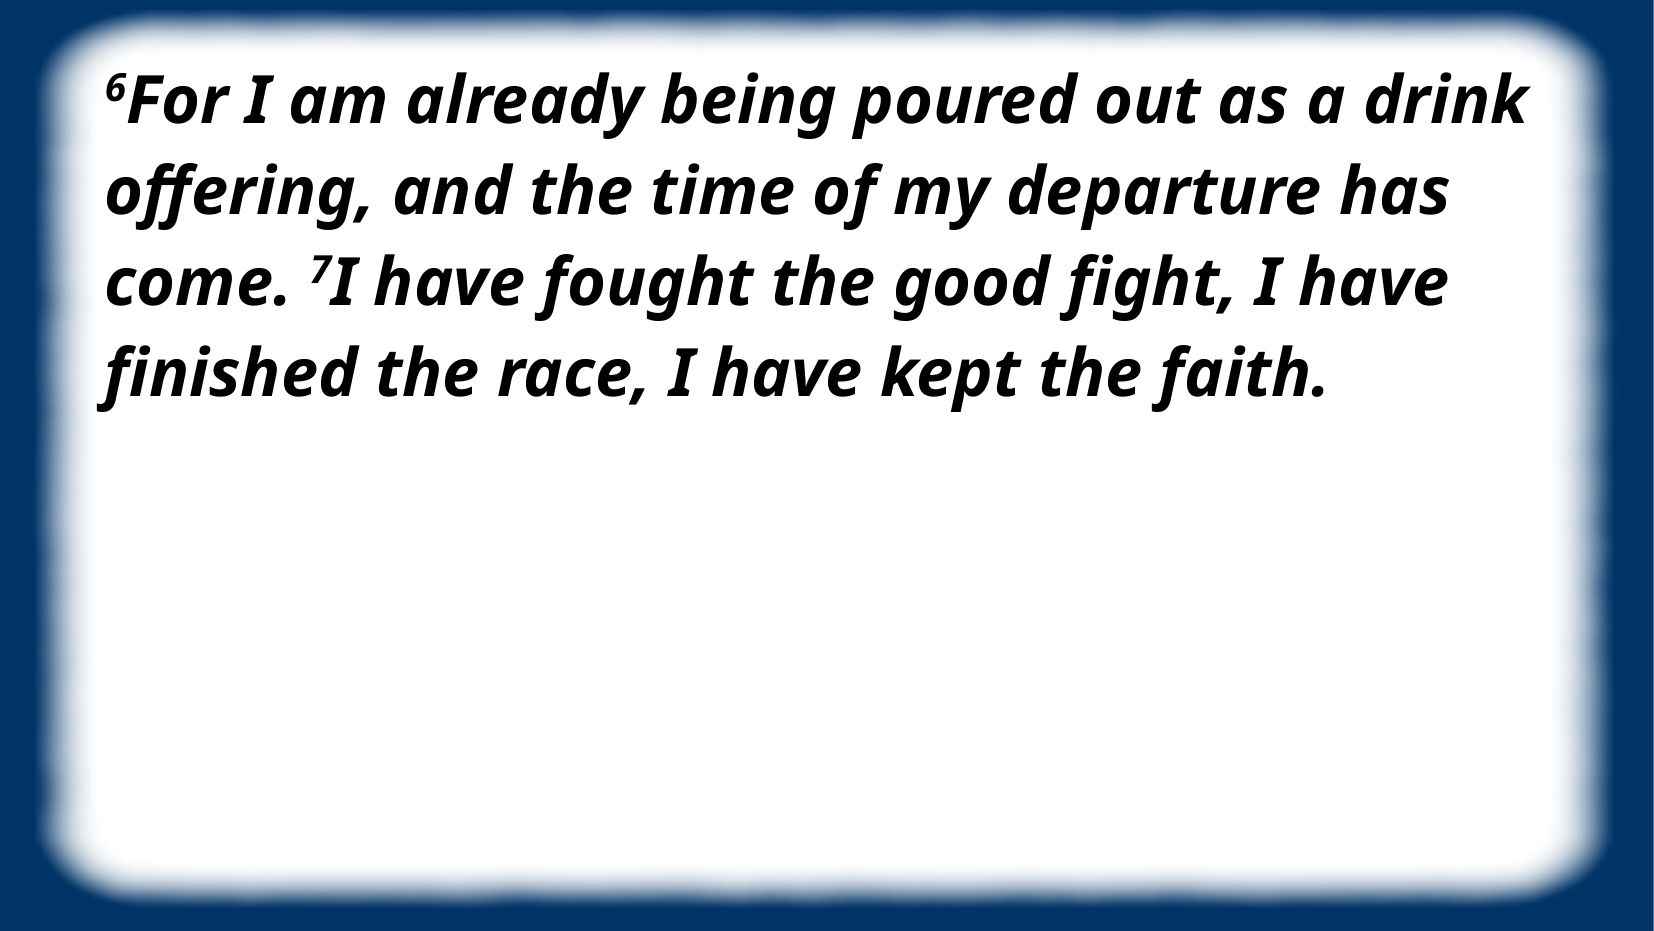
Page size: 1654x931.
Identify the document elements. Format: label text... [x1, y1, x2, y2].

picture [0, 0, 1654, 931]
text_box 6For I am already being poured out as a drink offering, and the time of my departure has come. 7I have fought the good fight, I have finished the race, I have kept the faith. [90, 45, 1561, 454]
